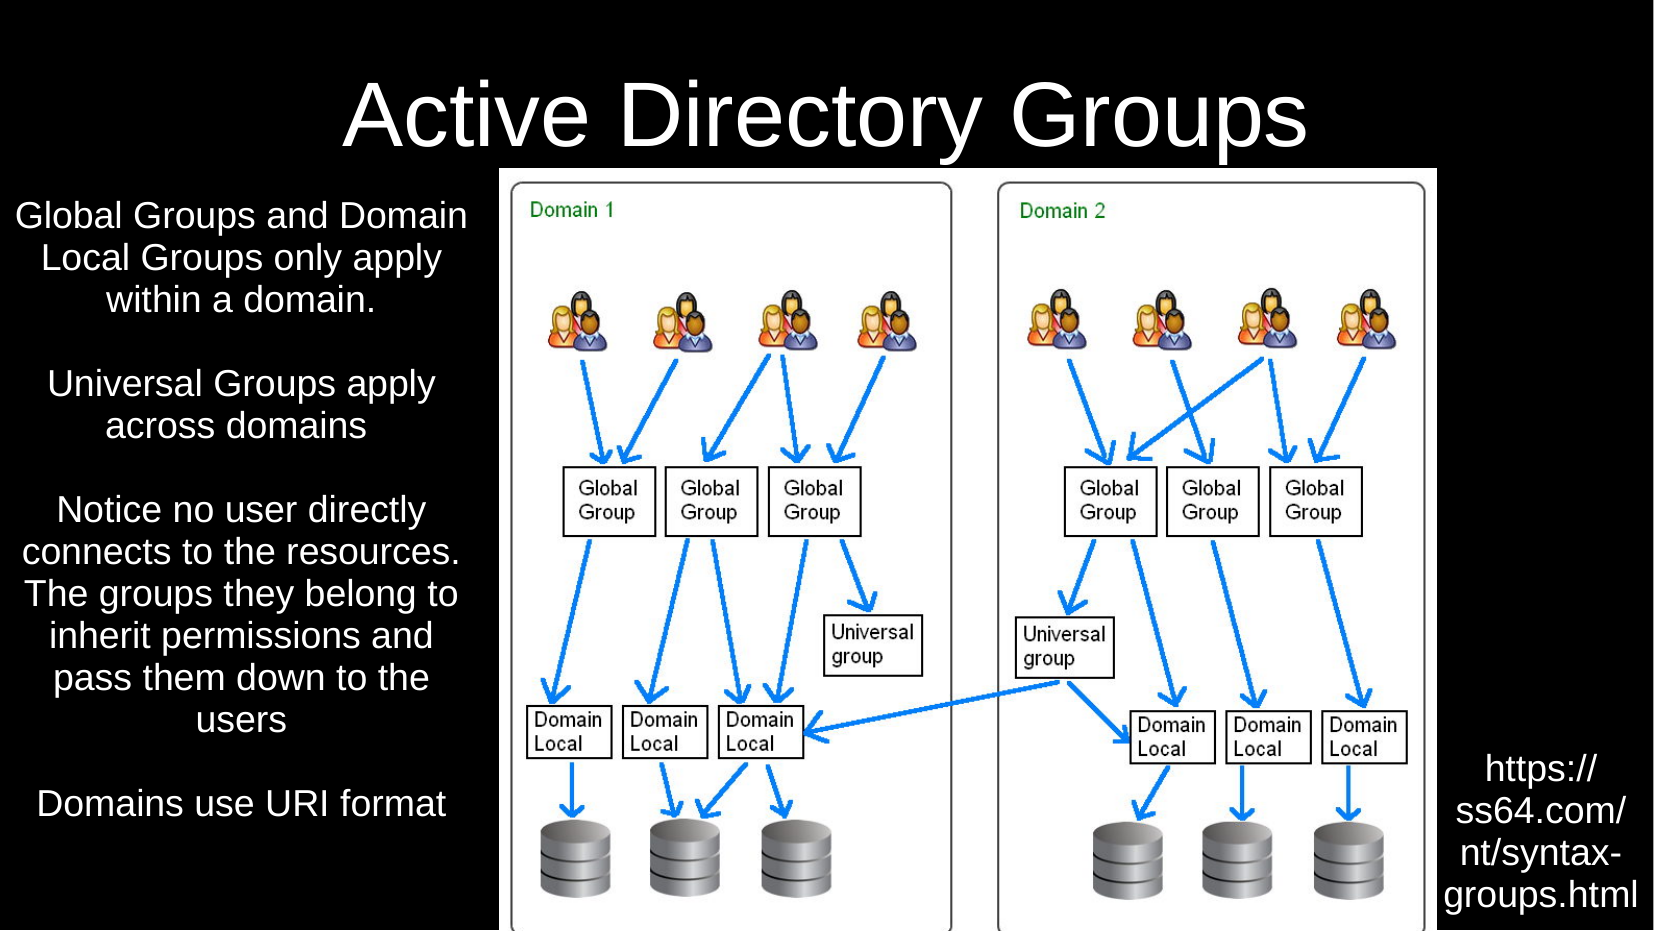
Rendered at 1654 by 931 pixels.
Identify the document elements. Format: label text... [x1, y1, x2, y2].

picture [499, 168, 1437, 931]
text_box Global Groups and Domain Local Groups only apply within a domain. Universal Groups apply across domains Notice no user directly connects to the resources. The groups they belong to inherit permissions and pass them down to the users Domains use URI format [0, 187, 494, 901]
text_box https://ss64.com/nt/syntax-groups.html [1428, 740, 1654, 931]
title Active Directory Groups [82, 37, 1571, 193]
